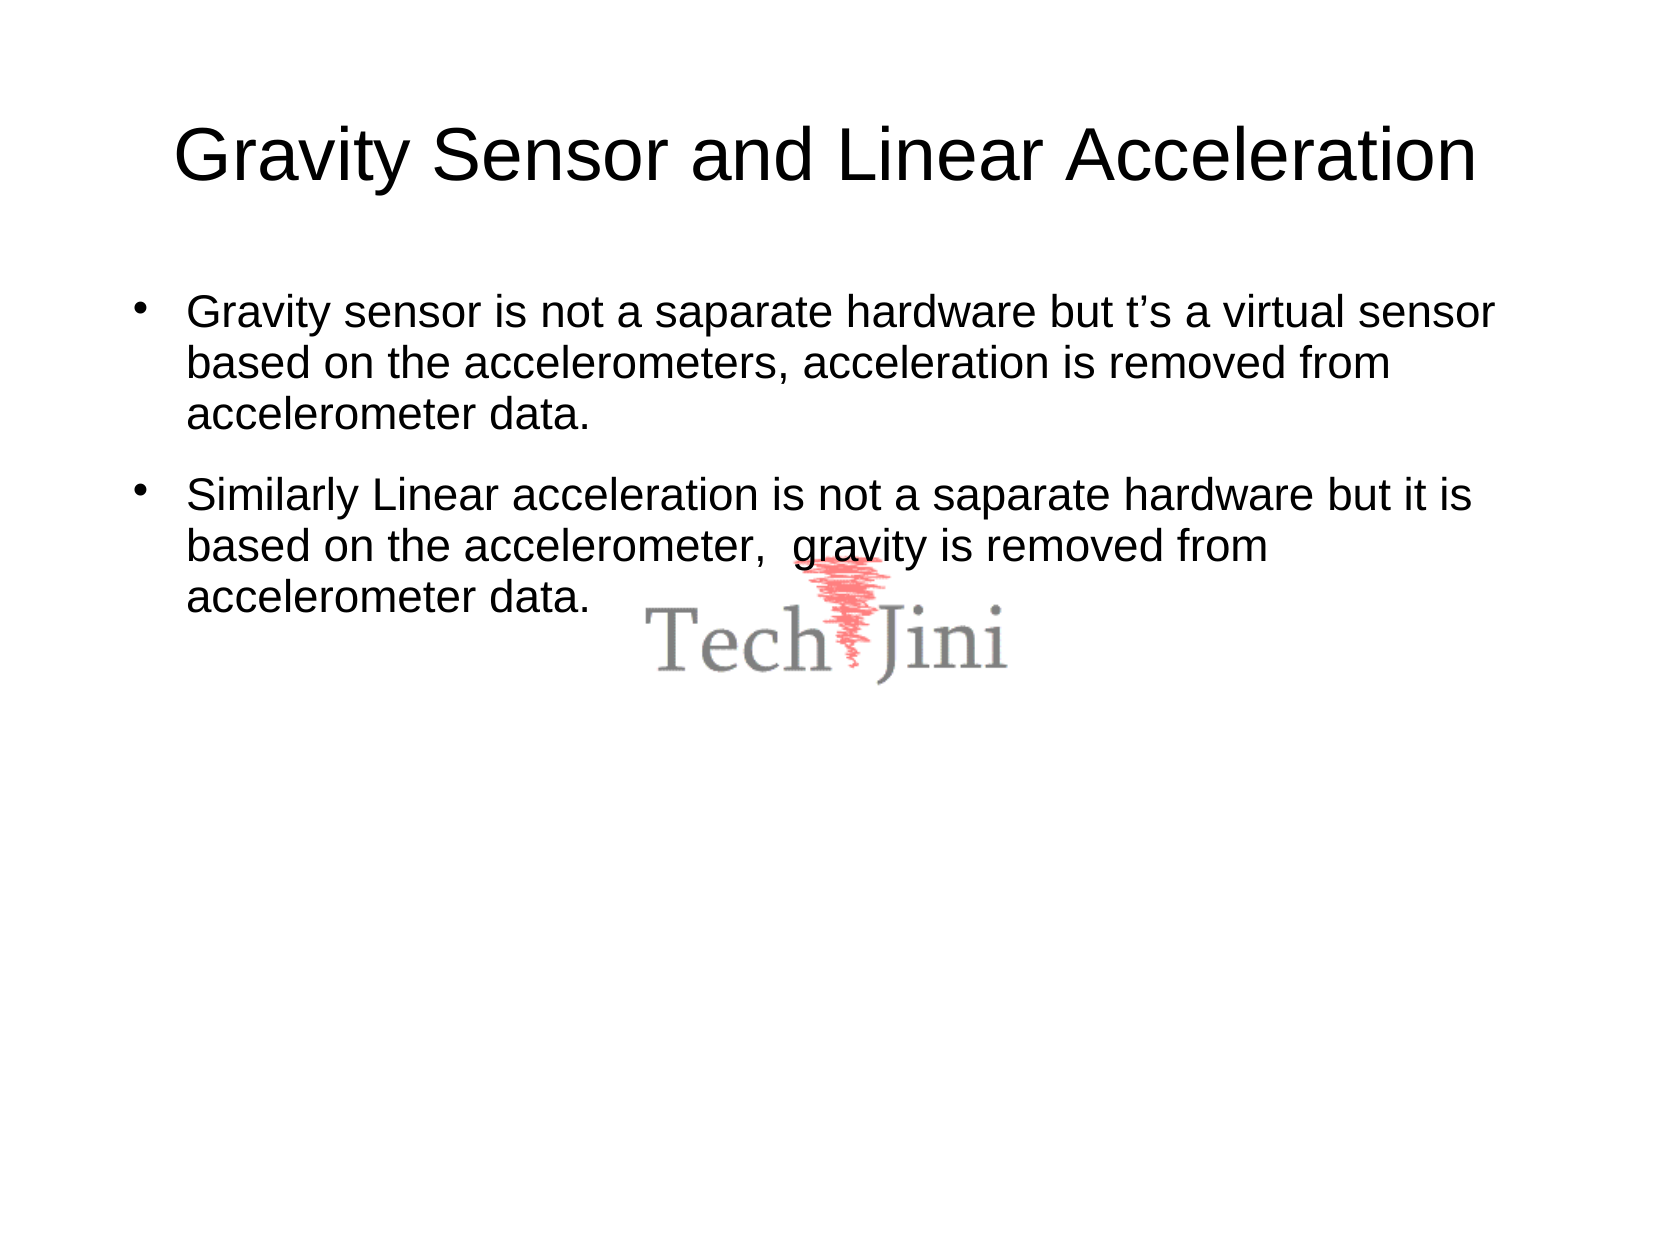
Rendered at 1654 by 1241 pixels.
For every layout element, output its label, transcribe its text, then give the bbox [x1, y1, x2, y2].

list Gravity sensor is not a saparate hardware but t’s a virtual sensor based on the accelerometers, acceleration is removed from accelerometer data. Similarly Linear acceleration is not a saparate hardware but it is based on the accelerometer, gravity is removed from accelerometer data. [115, 283, 1571, 1163]
title Gravity Sensor and Linear Acceleration [82, 49, 1571, 257]
